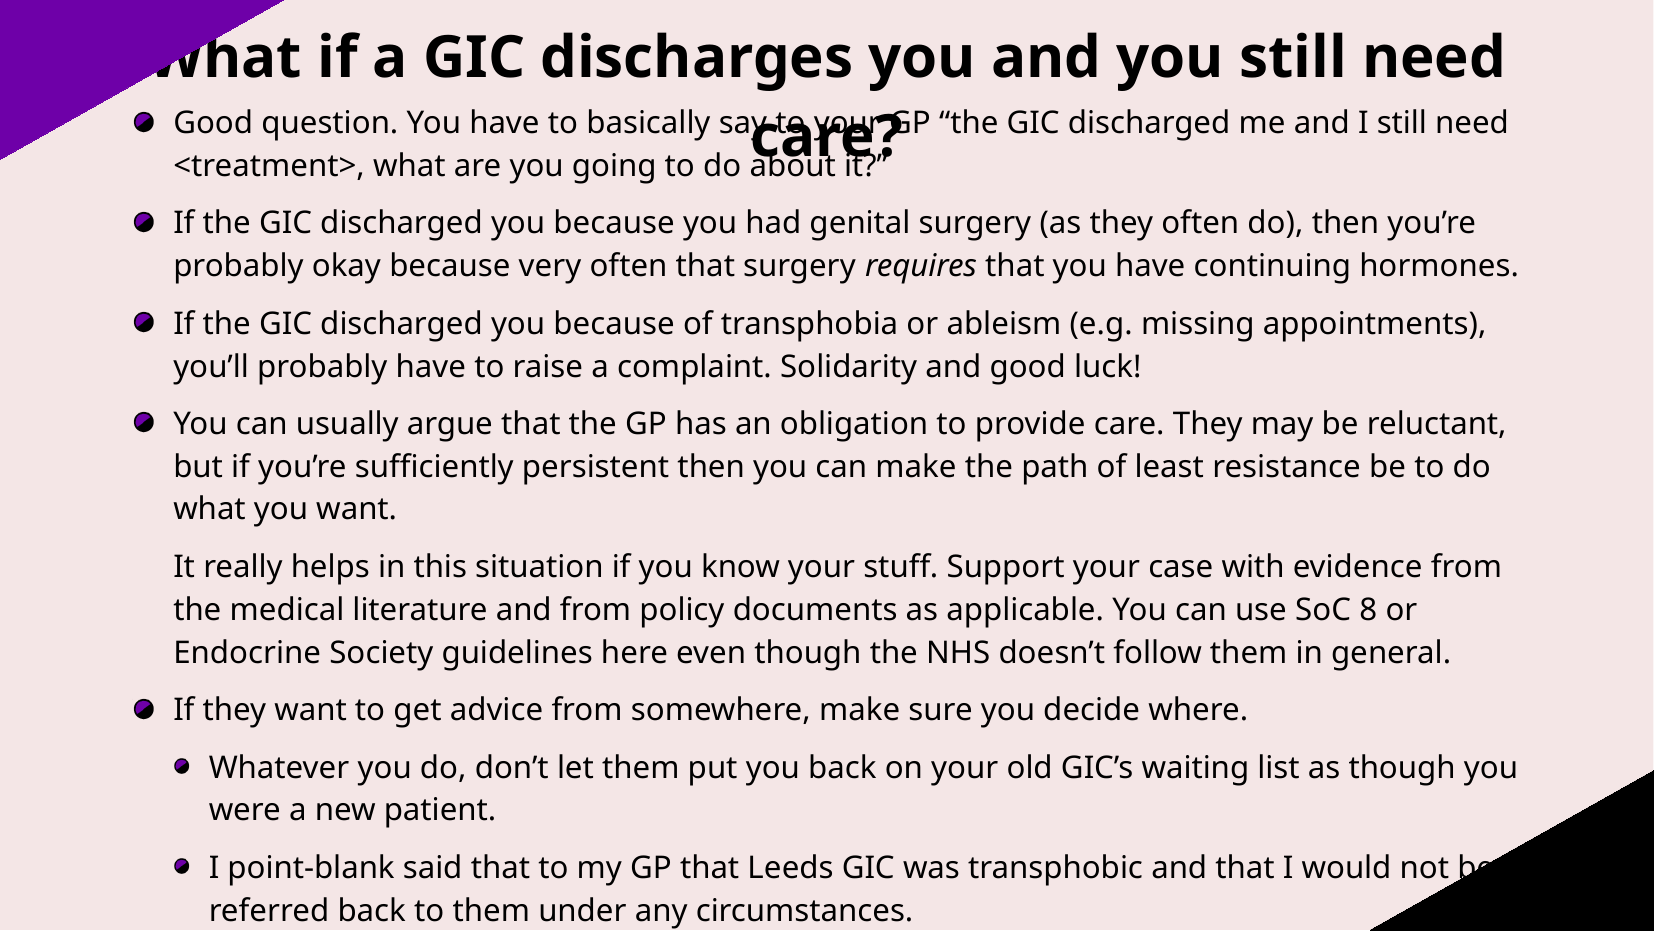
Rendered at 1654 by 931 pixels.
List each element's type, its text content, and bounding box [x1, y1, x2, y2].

picture [132, 110, 155, 134]
text_box [1370, 770, 1654, 931]
title What if a GIC discharges you and you still need care? [82, 35, 1571, 154]
text_box [0, 0, 284, 160]
subtitle Good question. You have to basically say to your GP “the GIC discharged me and I still need <treatment>, what are you going to do about it?” If the GIC discharged you because you had genital surgery (as they often do), then you’re probably okay because very often that surgery requires that you have continuing hormones. If the GIC discharged you because of transphobia or ableism (e.g. missing appointments), you’ll probably have to raise a complaint. Solidarity and good luck! You can usually argue that the GP has an obligation to provide care. They may be reluctant, but if you’re sufficiently persistent then you can make the path of least resistance be to do what you want. It really helps in this situation if you know your stuff. Support your case with evidence from the medical literature and from policy documents as applicable. You can use SoC 8 or Endocrine Society guidelines here even though the NHS doesn’t follow them in general. If they want to get advice from somewhere, make sure you decide where. Whatever you do, don’t let them put you back on your old GIC’s waiting list as though you were a new patient. I point-blank said that to my GP that Leeds GIC was transphobic and that I would not be referred back to them under any circumstances. [132, 141, 1526, 890]
